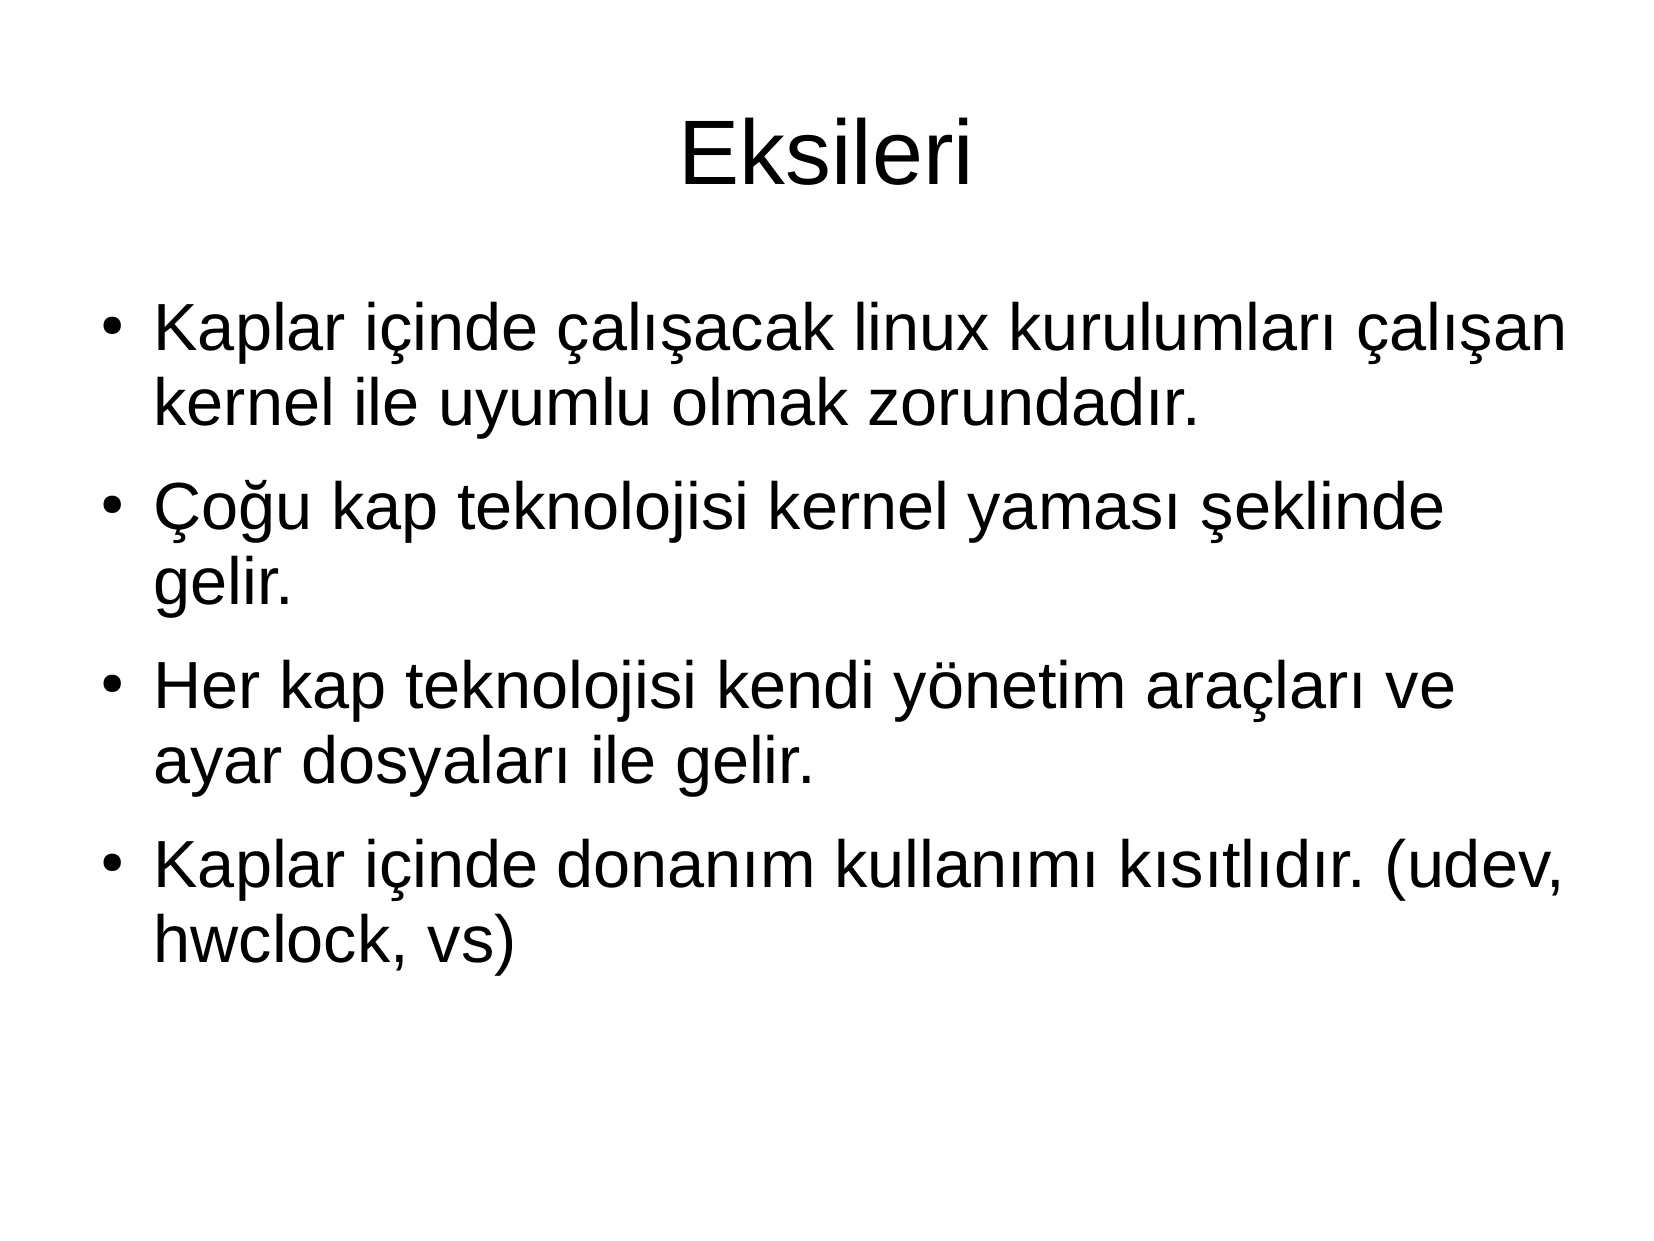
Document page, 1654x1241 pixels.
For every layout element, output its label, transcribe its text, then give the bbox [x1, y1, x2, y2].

list Kaplar içinde çalışacak linux kurulumları çalışan kernel ile uyumlu olmak zorundadır. Çoğu kap teknolojisi kernel yaması şeklinde gelir. Her kap teknolojisi kendi yönetim araçları ve ayar dosyaları ile gelir. Kaplar içinde donanım kullanımı kısıtlıdır. (udev, hwclock, vs) [82, 290, 1571, 1109]
title Eksileri [82, 56, 1571, 250]
